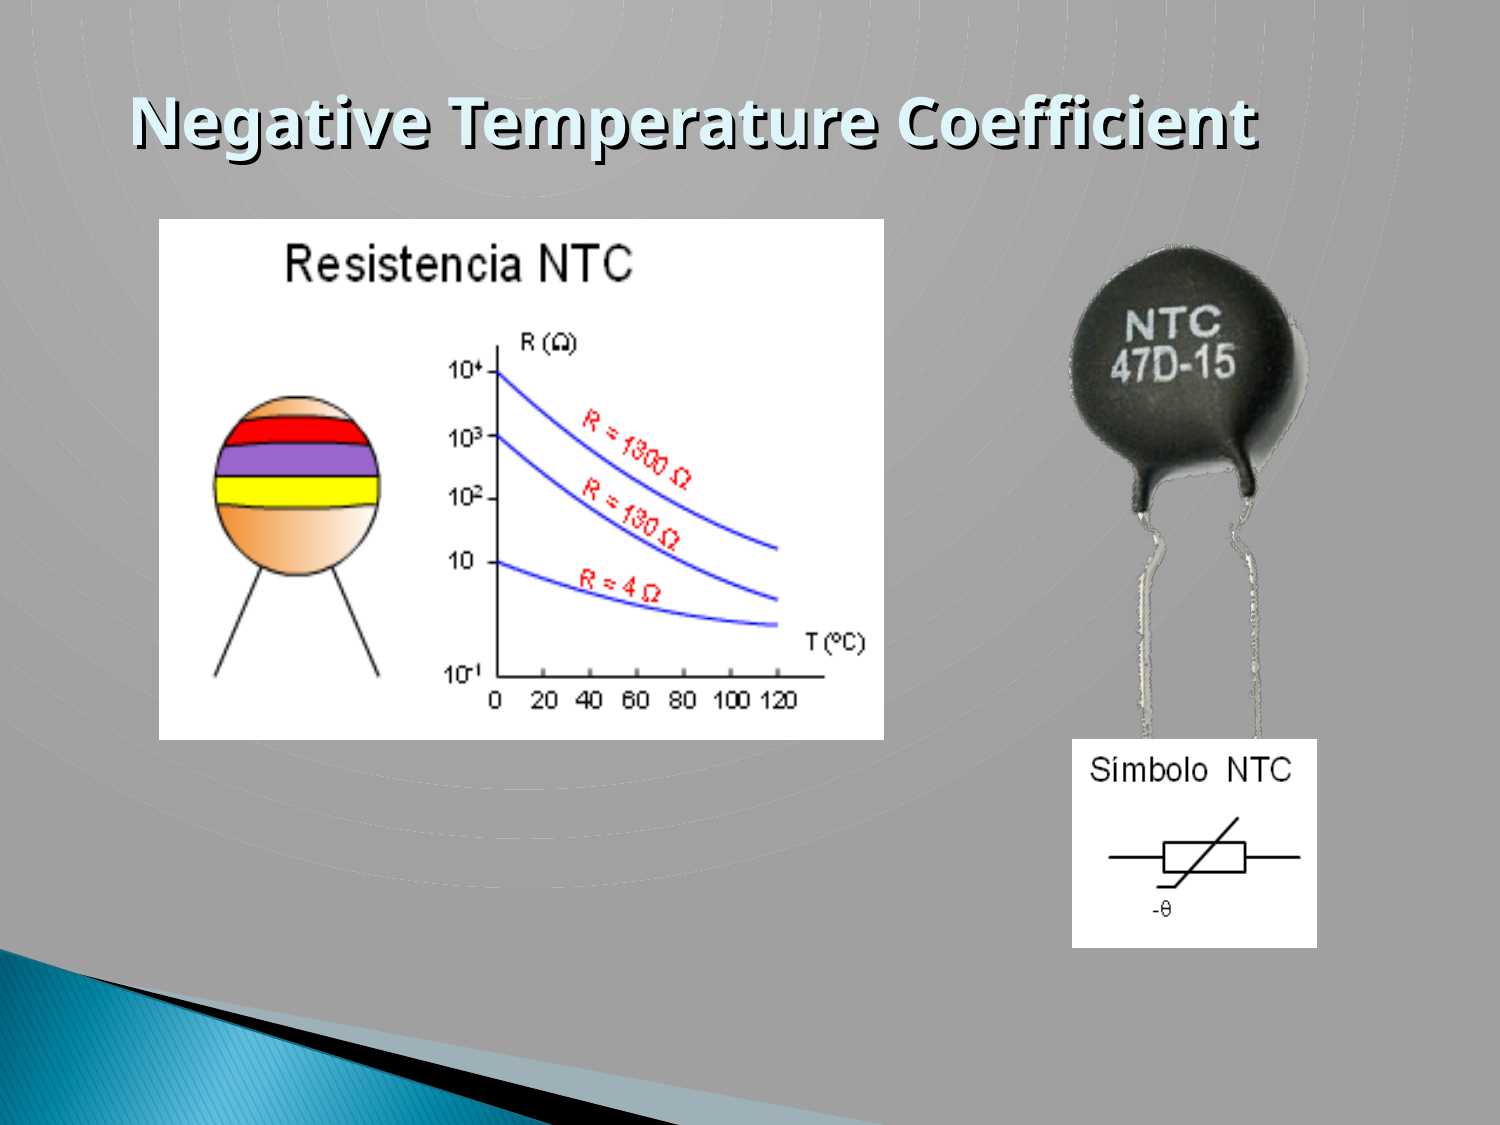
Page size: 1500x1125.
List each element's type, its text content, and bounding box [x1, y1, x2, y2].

picture [159, 137, 1500, 975]
title Negative Temperature Coefficient [112, 24, 1431, 213]
